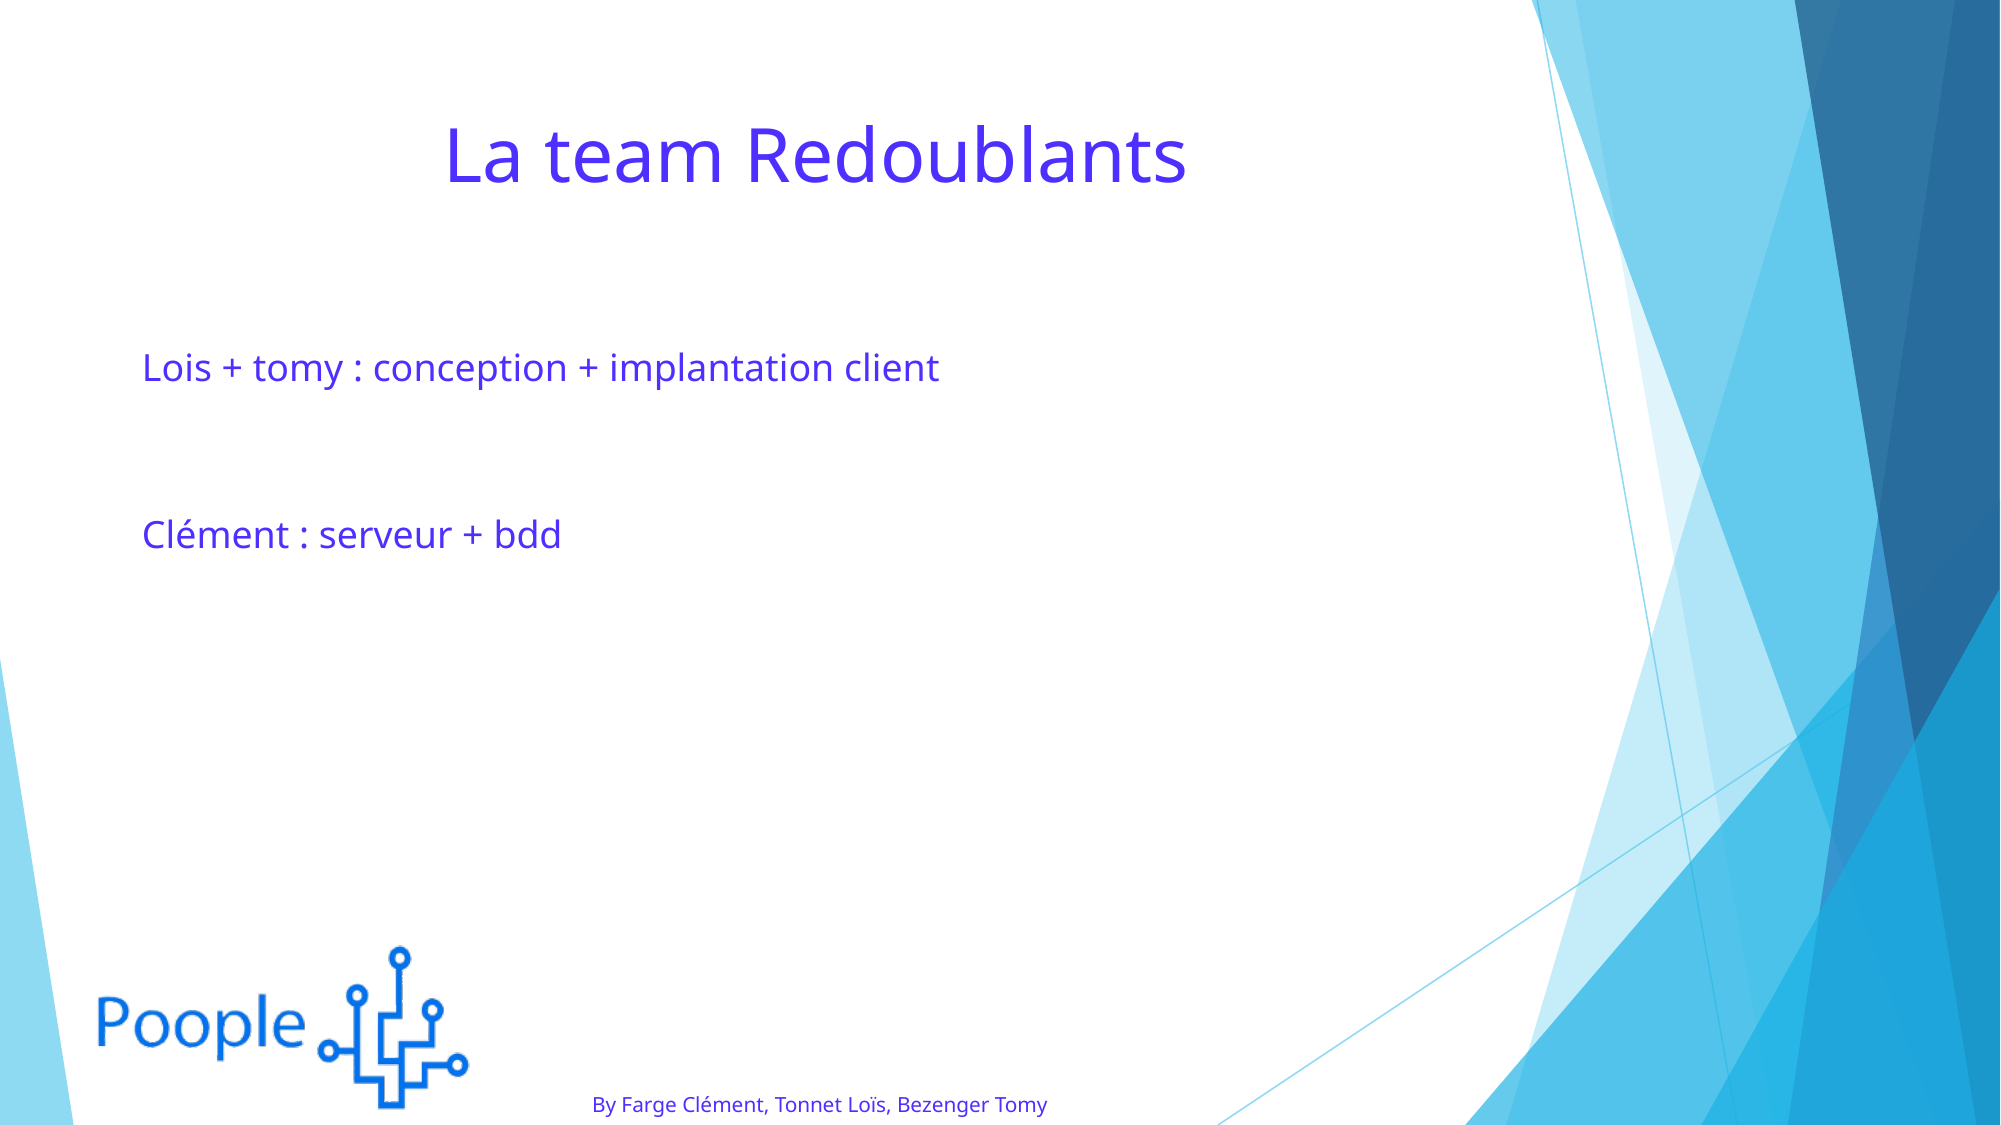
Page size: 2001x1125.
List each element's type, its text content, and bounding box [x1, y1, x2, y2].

text_box Clément : serveur + bdd [126, 503, 568, 564]
picture [86, 929, 472, 1125]
text_box By Farge Clément, Tonnet Loïs, Bezenger Tomy [577, 1085, 1063, 1125]
text_box Lois + tomy : conception + implantation client [126, 336, 943, 397]
title La team Redoublants [111, 99, 1522, 317]
